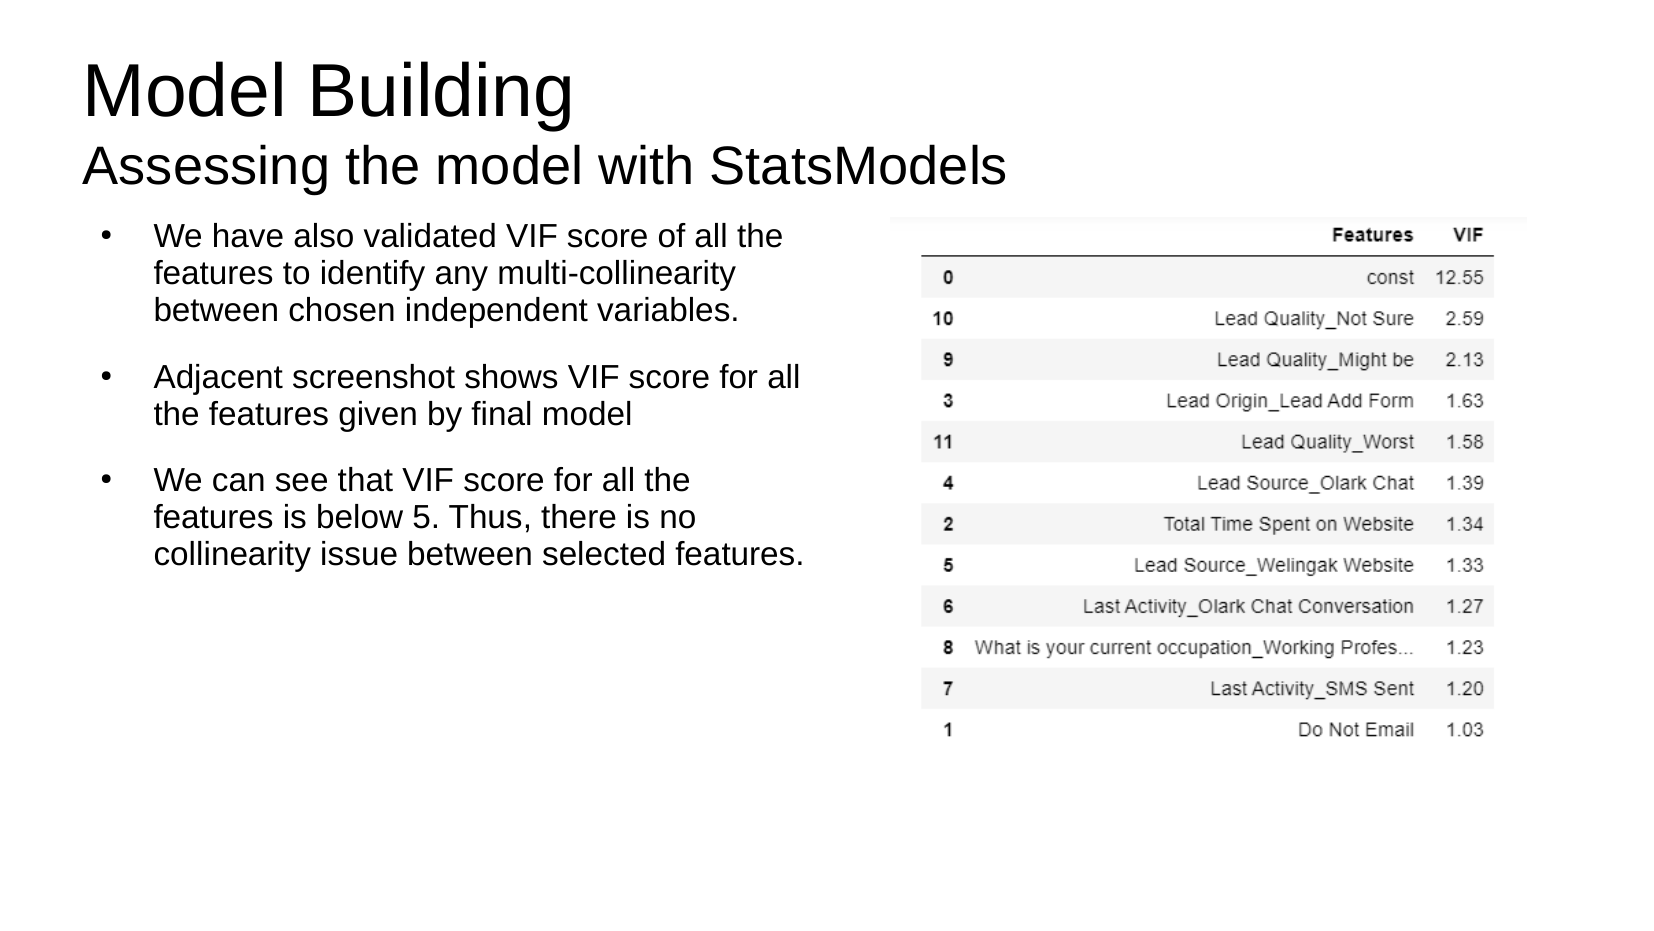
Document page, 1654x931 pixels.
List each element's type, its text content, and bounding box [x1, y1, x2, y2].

picture [890, 217, 1527, 758]
list We have also validated VIF score of all the features to identify any multi-collinearity between chosen independent variables. Adjacent screenshot shows VIF score for all the features given by final model We can see that VIF score for all the features is below 5. Thus, there is no collinearity issue between selected features. [82, 217, 809, 758]
title Model Building Assessing the model with StatsModels [82, 33, 1571, 197]
